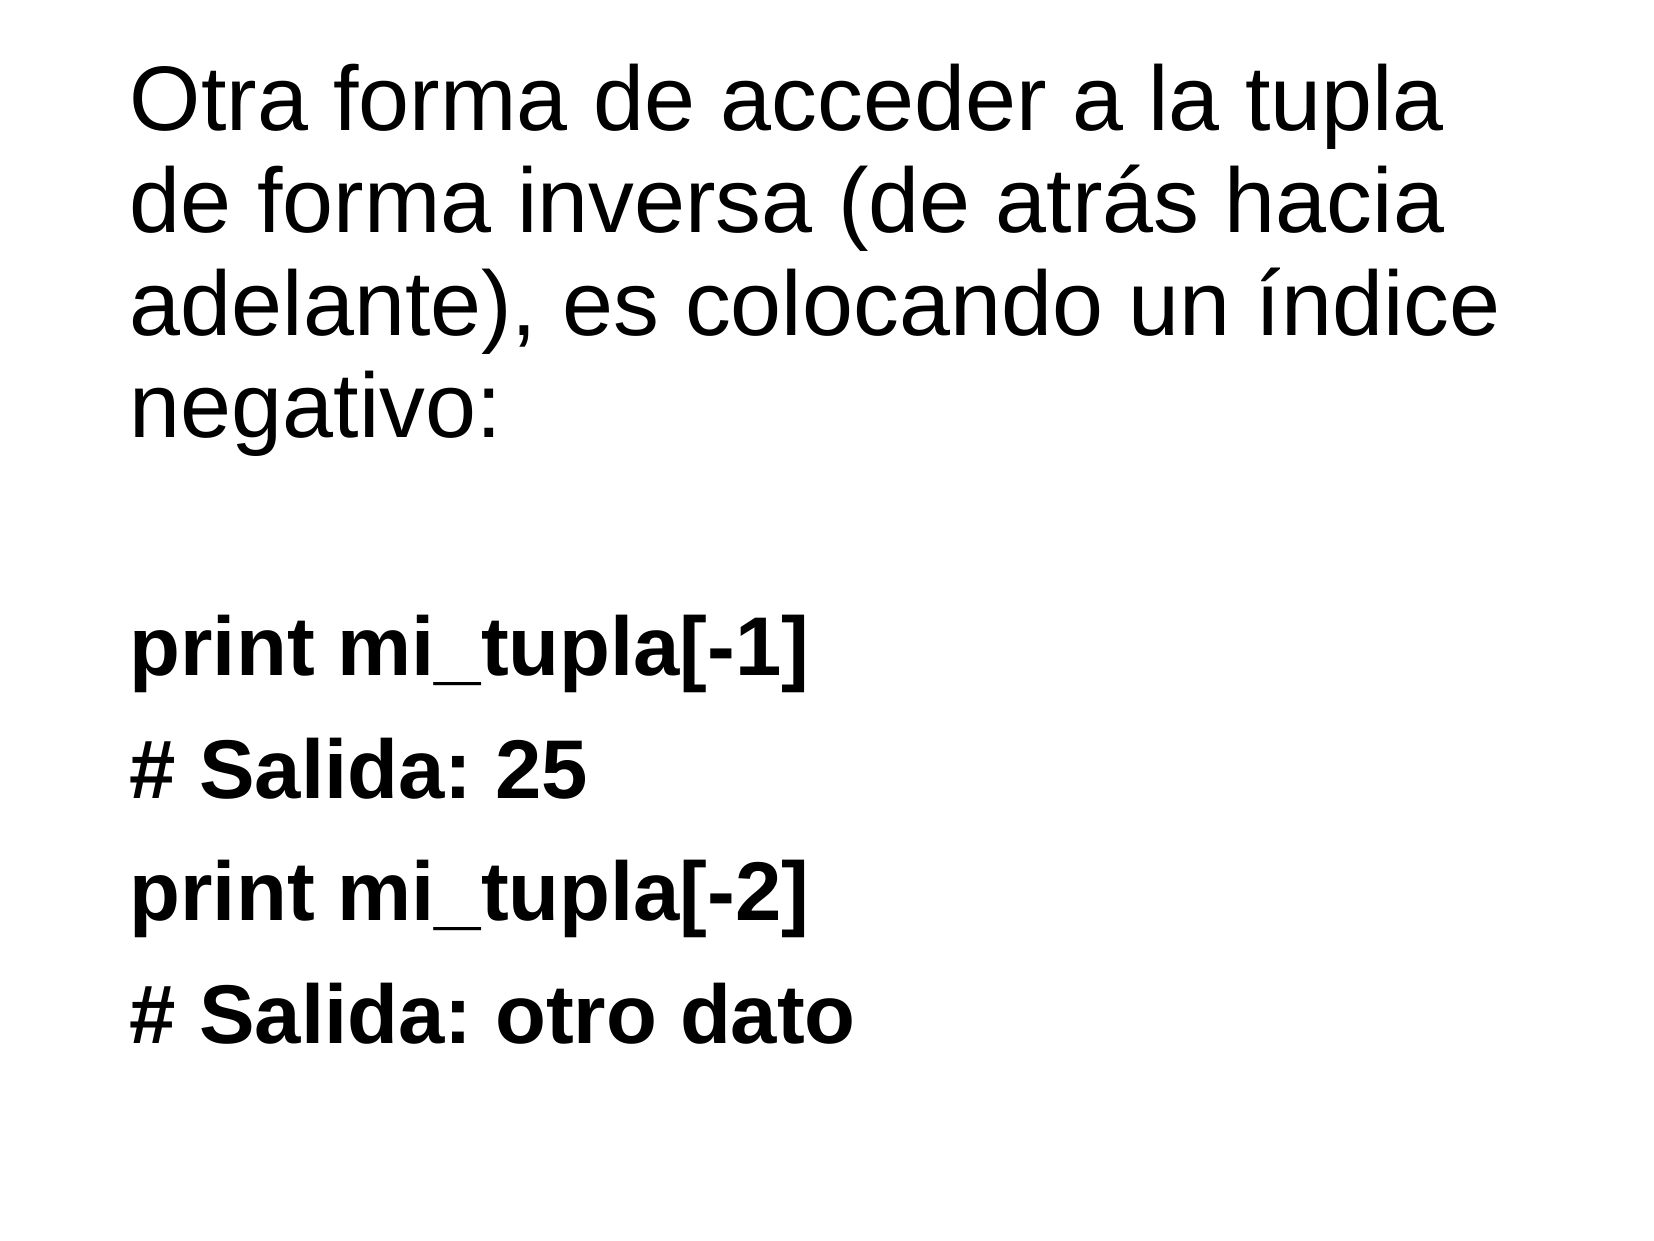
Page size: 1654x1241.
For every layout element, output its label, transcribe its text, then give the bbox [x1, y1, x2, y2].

list Otra forma de acceder a la tupla de forma inversa (de atrás hacia adelante), es colocando un índice negativo: print mi_tupla[-1] # Salida: 25 print mi_tupla[-2] # Salida: otro dato [59, 47, 1571, 1146]
